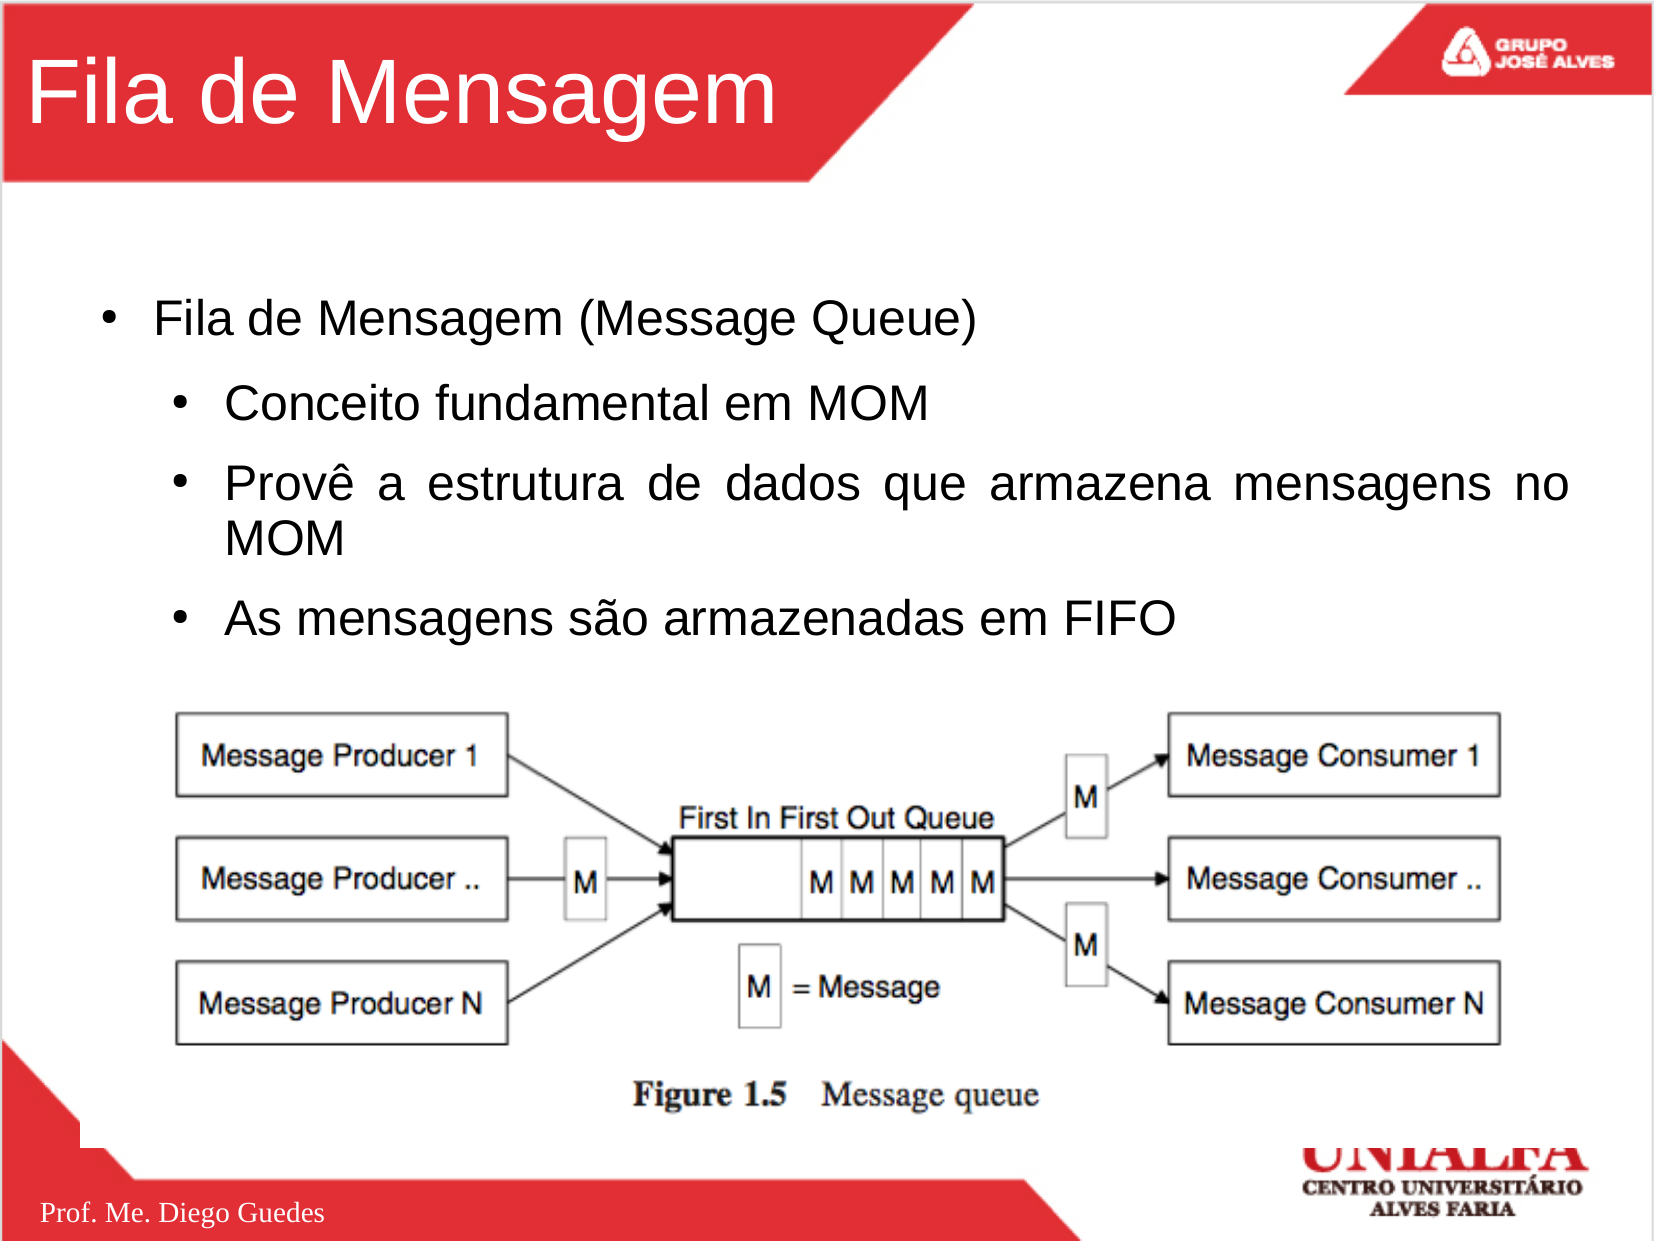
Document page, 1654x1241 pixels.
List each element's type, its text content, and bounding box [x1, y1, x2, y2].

list Fila de Mensagem (Message Queue) Conceito fundamental em MOM Provê a estrutura de dados que armazena mensagens no MOM As mensagens são armazenadas em FIFO [82, 290, 1571, 650]
picture [0, 0, 1654, 1241]
title Fila de Mensagem [6, 11, 799, 174]
